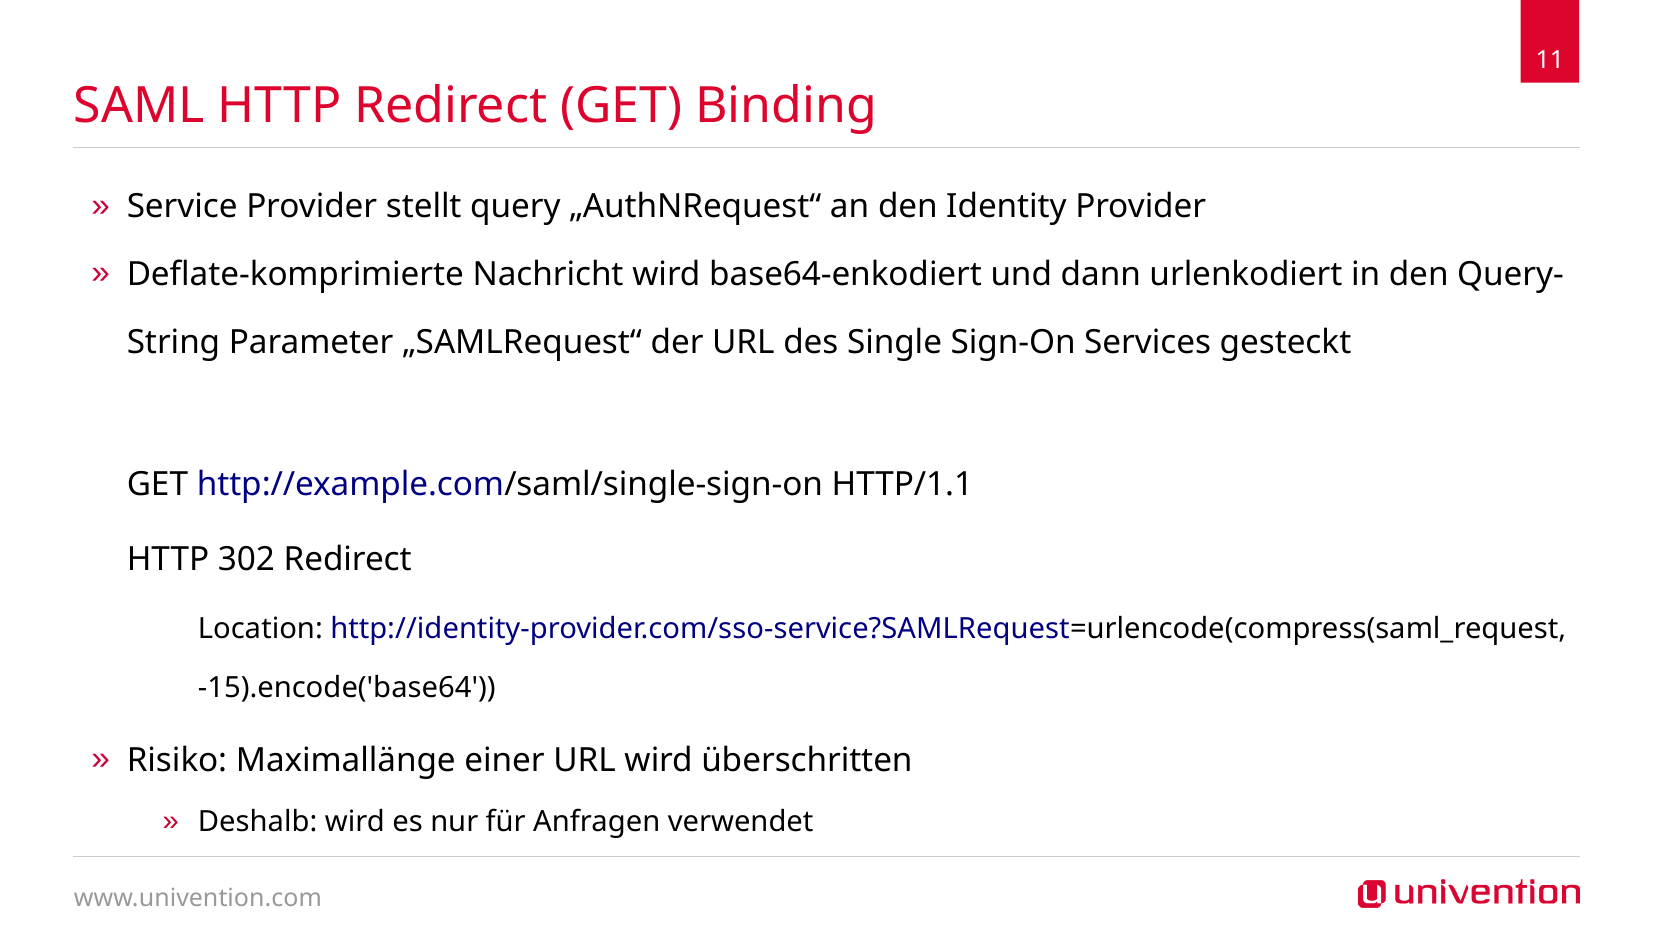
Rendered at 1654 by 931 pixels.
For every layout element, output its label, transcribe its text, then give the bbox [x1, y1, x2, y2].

picture [1358, 879, 1580, 908]
title SAML HTTP Redirect (GET) Binding [73, 59, 1580, 148]
list Service Provider stellt query „AuthNRequest“ an den Identity Provider Deflate-komprimierte Nachricht wird base64-enkodiert und dann urlenkodiert in den Query-String Parameter „SAMLRequest“ der URL des Single Sign-On Services gesteckt GET http://example.com/saml/single-sign-on HTTP/1.1 HTTP 302 Redirect Location: http://identity-provider.com/sso-service?SAMLRequest=urlencode(compress(saml_request, -15).encode('base64')) Risiko: Maximallänge einer URL wird überschritten Deshalb: wird es nur für Anfragen verwendet [73, 159, 1580, 751]
